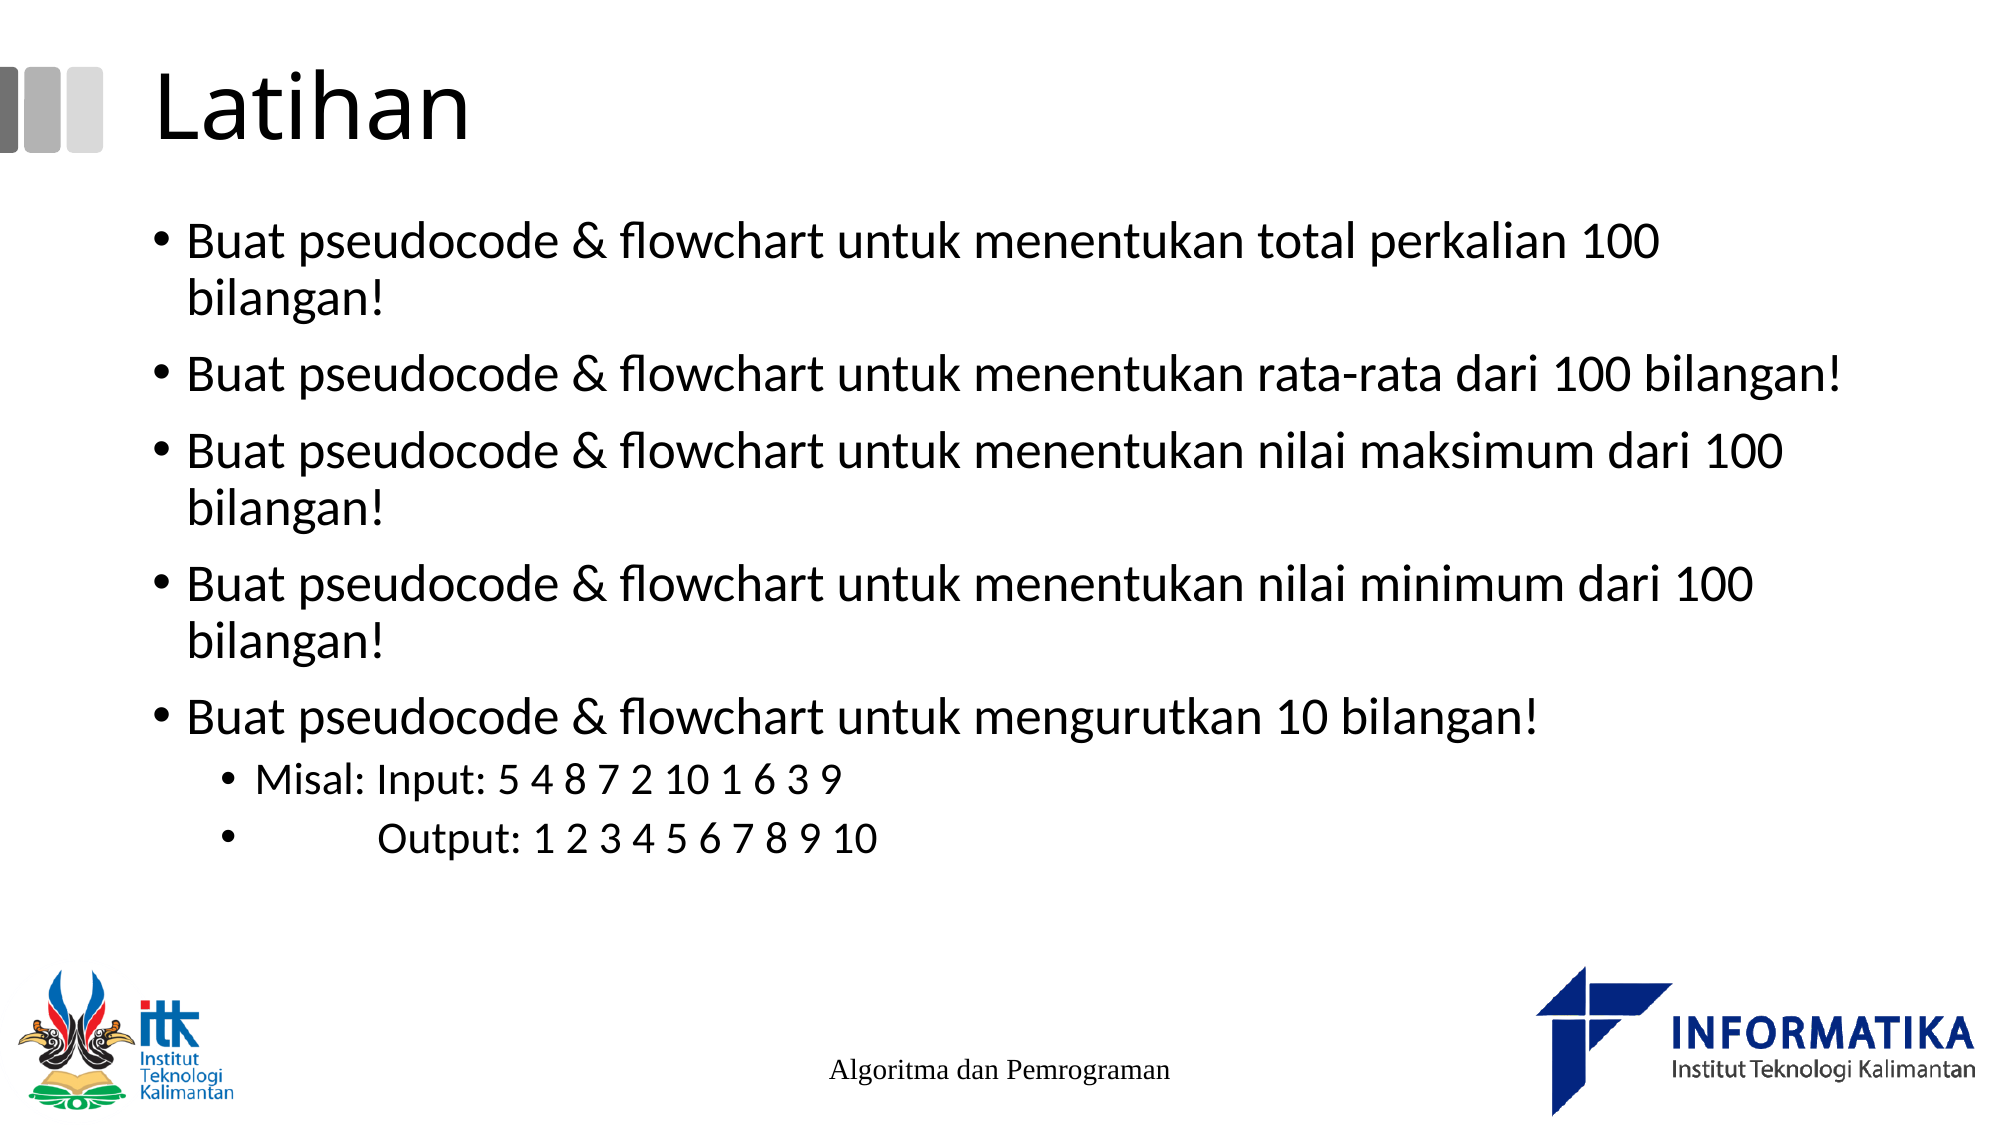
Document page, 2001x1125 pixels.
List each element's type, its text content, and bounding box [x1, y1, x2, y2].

title Latihan [137, 1, 1863, 205]
list Buat pseudocode & flowchart untuk menentukan total perkalian 100 bilangan! Buat pseudocode & flowchart untuk menentukan rata-rata dari 100 bilangan! Buat pseudocode & flowchart untuk menentukan nilai maksimum dari 100 bilangan! Buat pseudocode & flowchart untuk menentukan nilai minimum dari 100 bilangan! Buat pseudocode & flowchart untuk mengurutkan 10 bilangan! Misal: Input: 5 4 8 7 2 10 1 6 3 9 Output: 1 2 3 4 5 6 7 8 9 10 [137, 205, 1863, 920]
picture [0, 935, 252, 1125]
picture [1534, 965, 1976, 1118]
